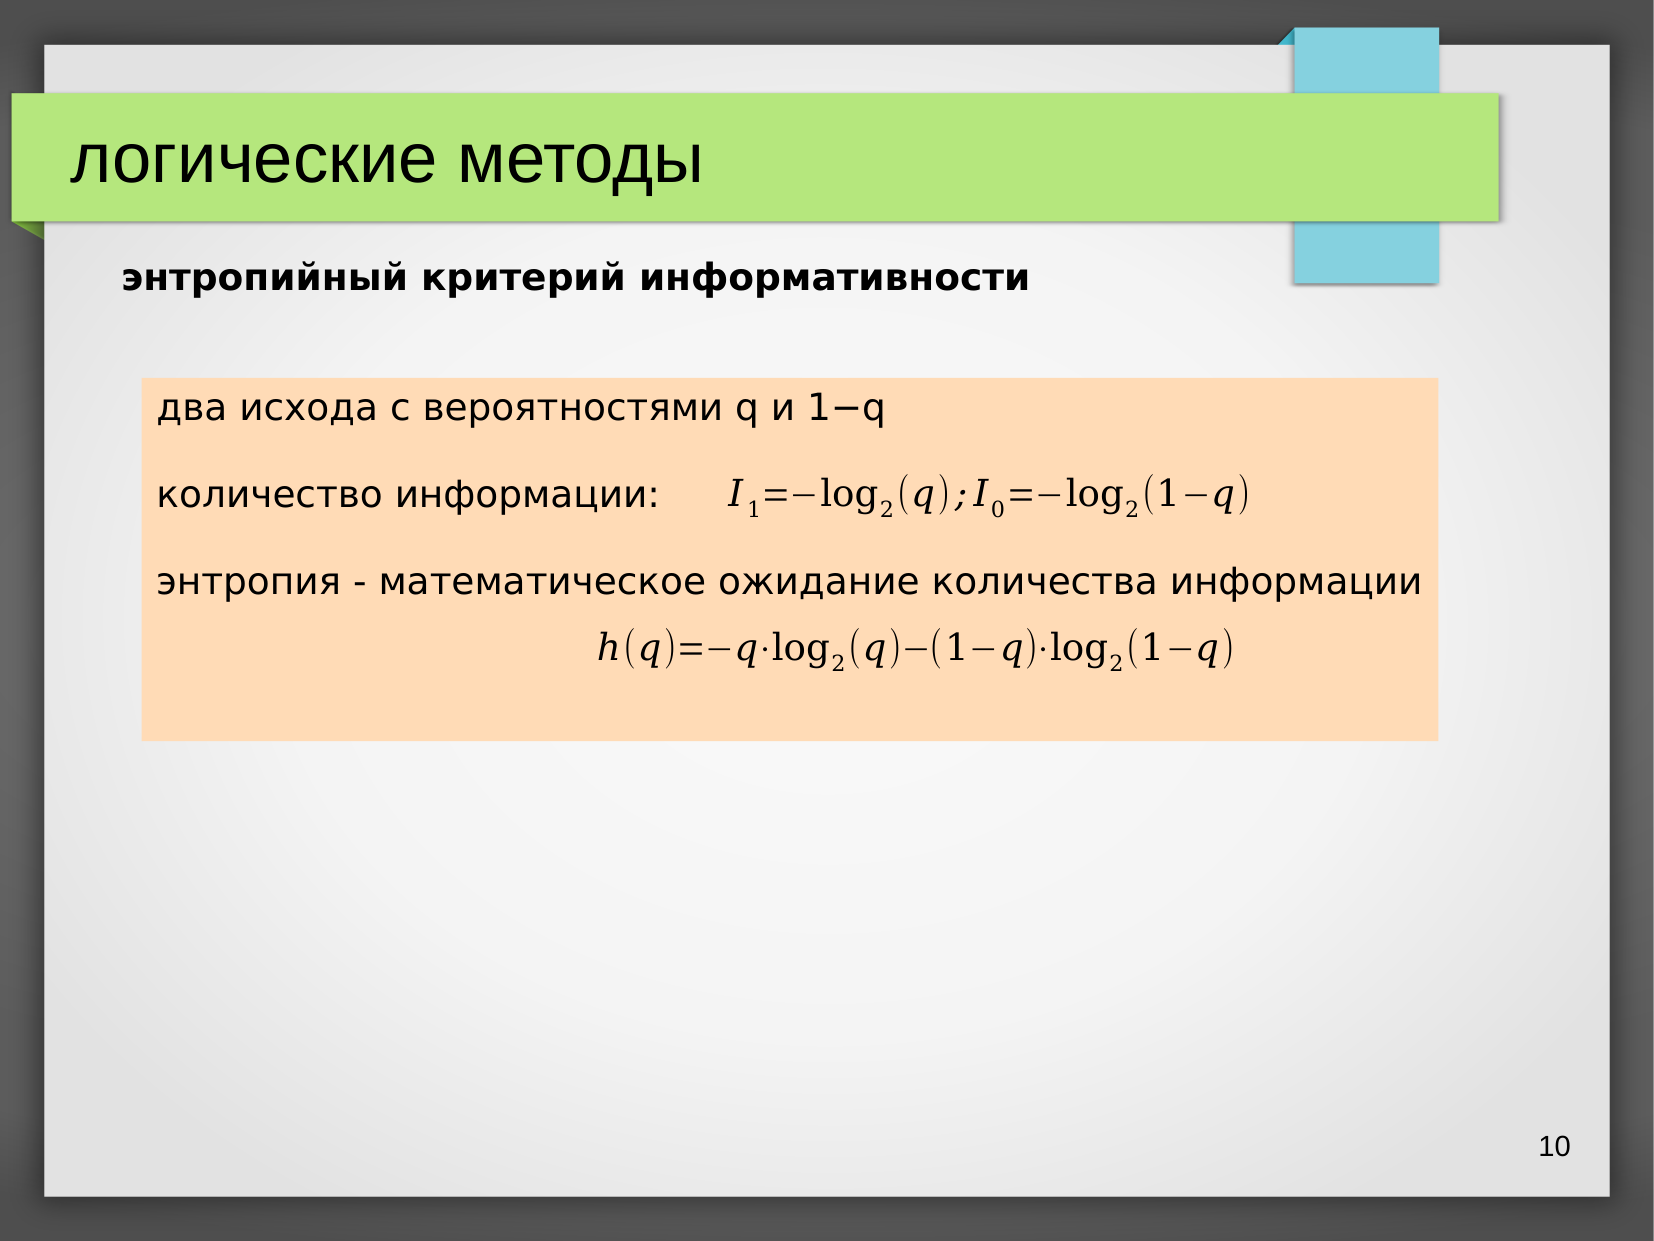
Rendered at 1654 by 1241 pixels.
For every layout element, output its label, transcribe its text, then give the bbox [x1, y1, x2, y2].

title логические методы [70, 118, 1205, 199]
chart [720, 472, 1257, 523]
text_box энтропийный критерий информативности [106, 248, 1075, 309]
chart [590, 625, 1240, 676]
text_box два исхода с вероятностями q и 1−q количество информации: энтропия - математическое ожидание количества информации [141, 377, 1439, 742]
picture [0, 0, 1654, 1241]
